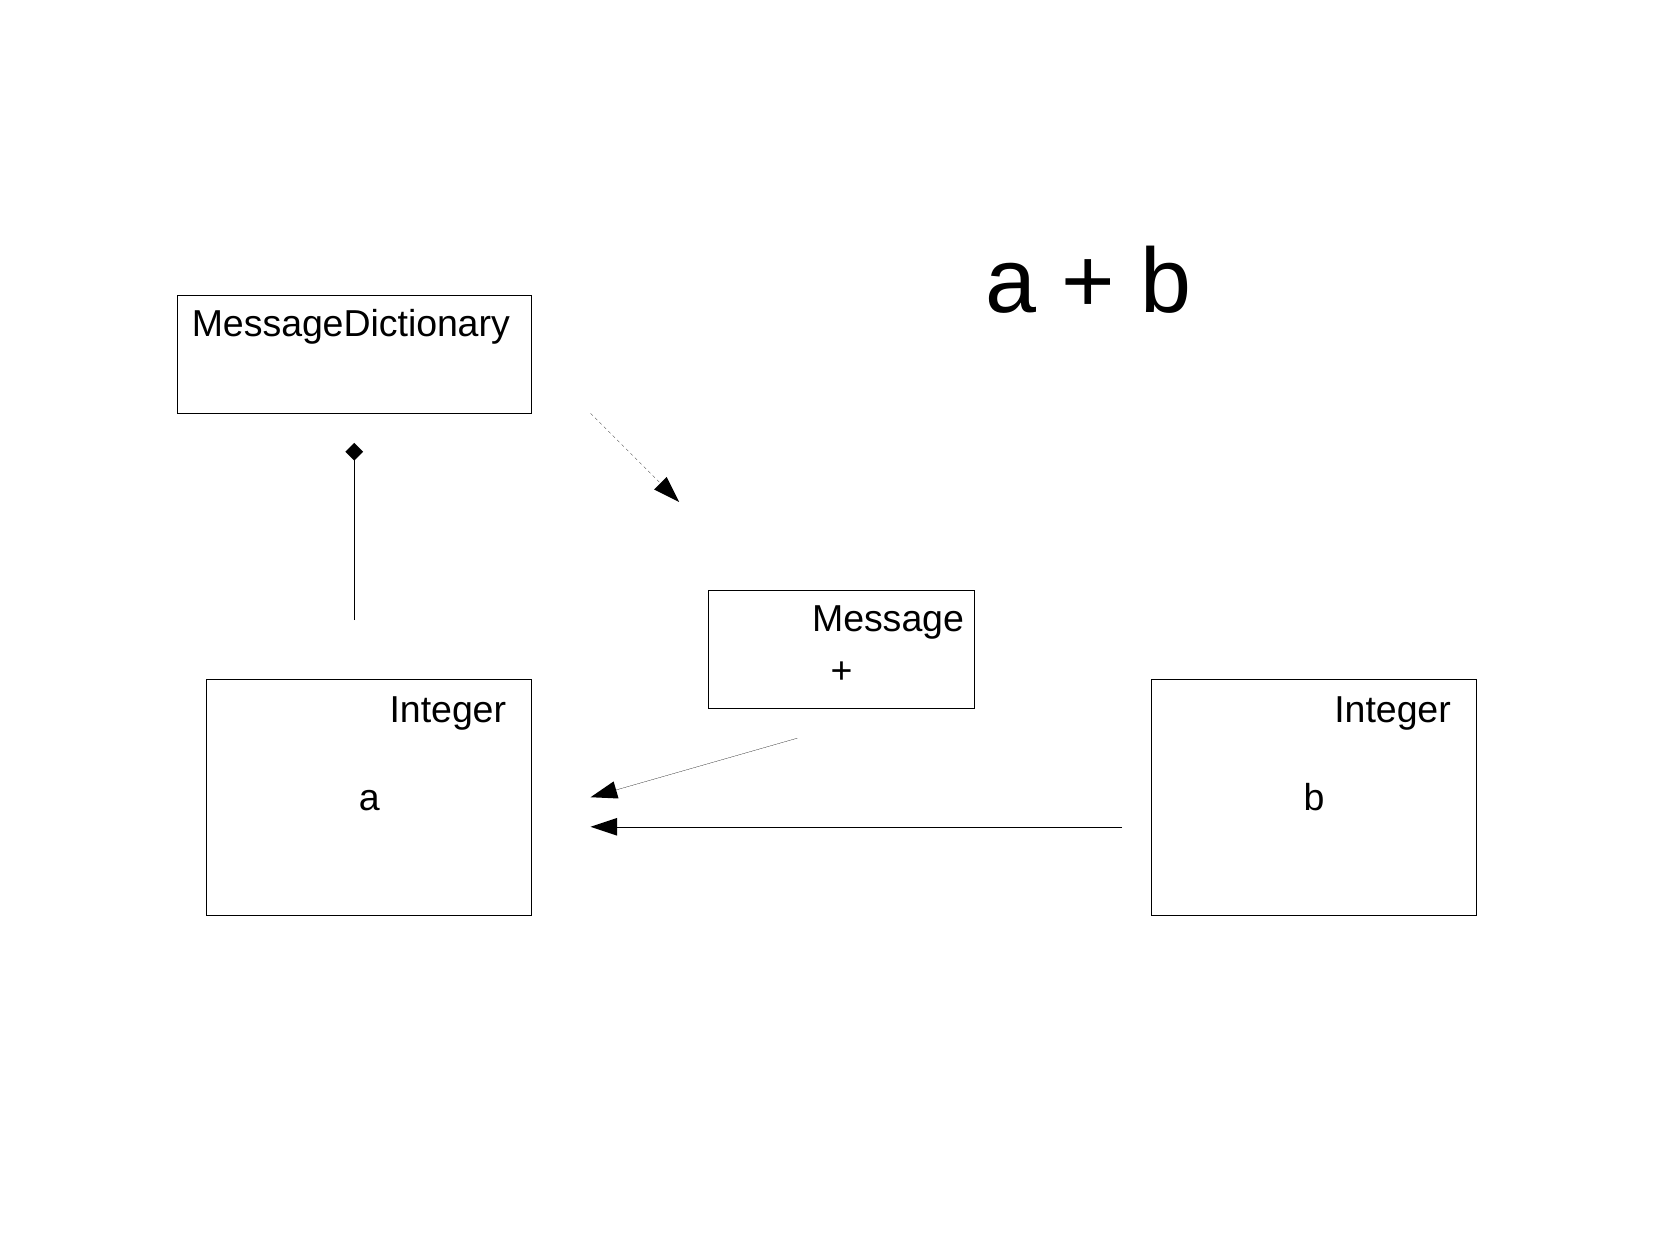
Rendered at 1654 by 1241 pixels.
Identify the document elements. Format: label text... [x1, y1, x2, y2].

text_box Message [797, 590, 1004, 648]
text_box Integer [1319, 681, 1477, 739]
text_box Integer [374, 681, 532, 739]
title a + b [76, 177, 1565, 385]
text_box + [708, 590, 975, 709]
text_box MessageDictionary [177, 295, 591, 384]
text_box a [206, 679, 532, 916]
text_box b [1151, 679, 1477, 916]
